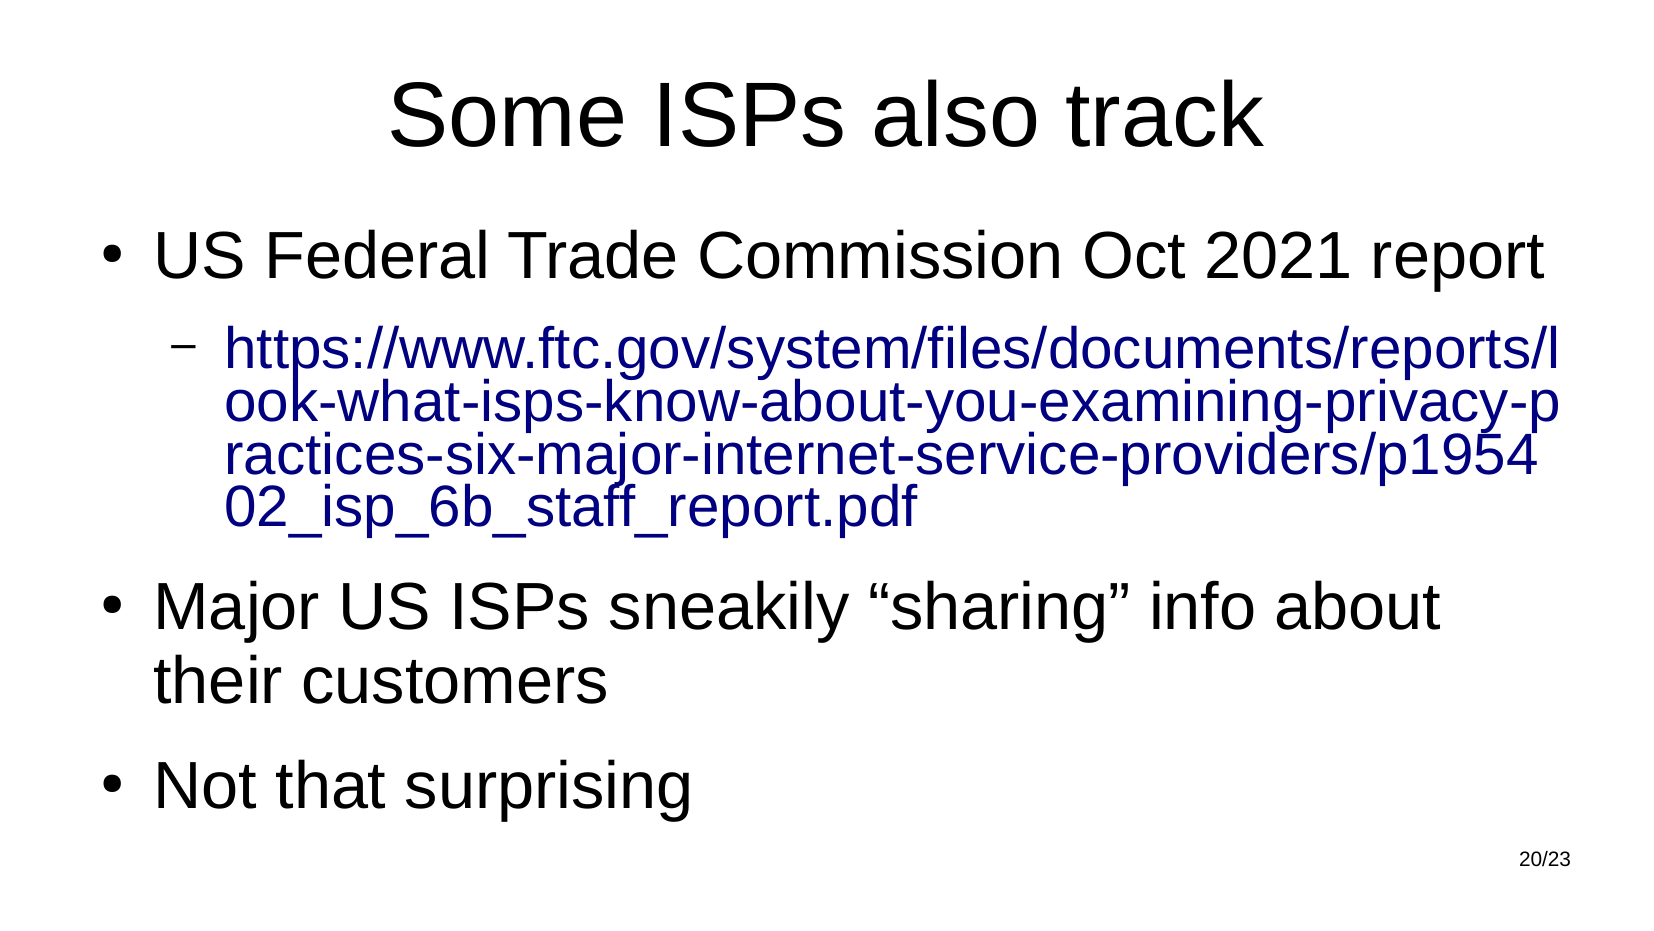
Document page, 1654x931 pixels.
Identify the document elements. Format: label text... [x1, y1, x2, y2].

title Some ISPs also track [82, 37, 1571, 193]
list US Federal Trade Commission Oct 2021 report https://www.ftc.gov/system/files/documents/reports/look-what-isps-know-about-you-examining-privacy-practices-six-major-internet-service-providers/p195402_isp_6b_staff_report.pdf Major US ISPs sneakily “sharing” info about their customers Not that surprising [82, 217, 1571, 758]
